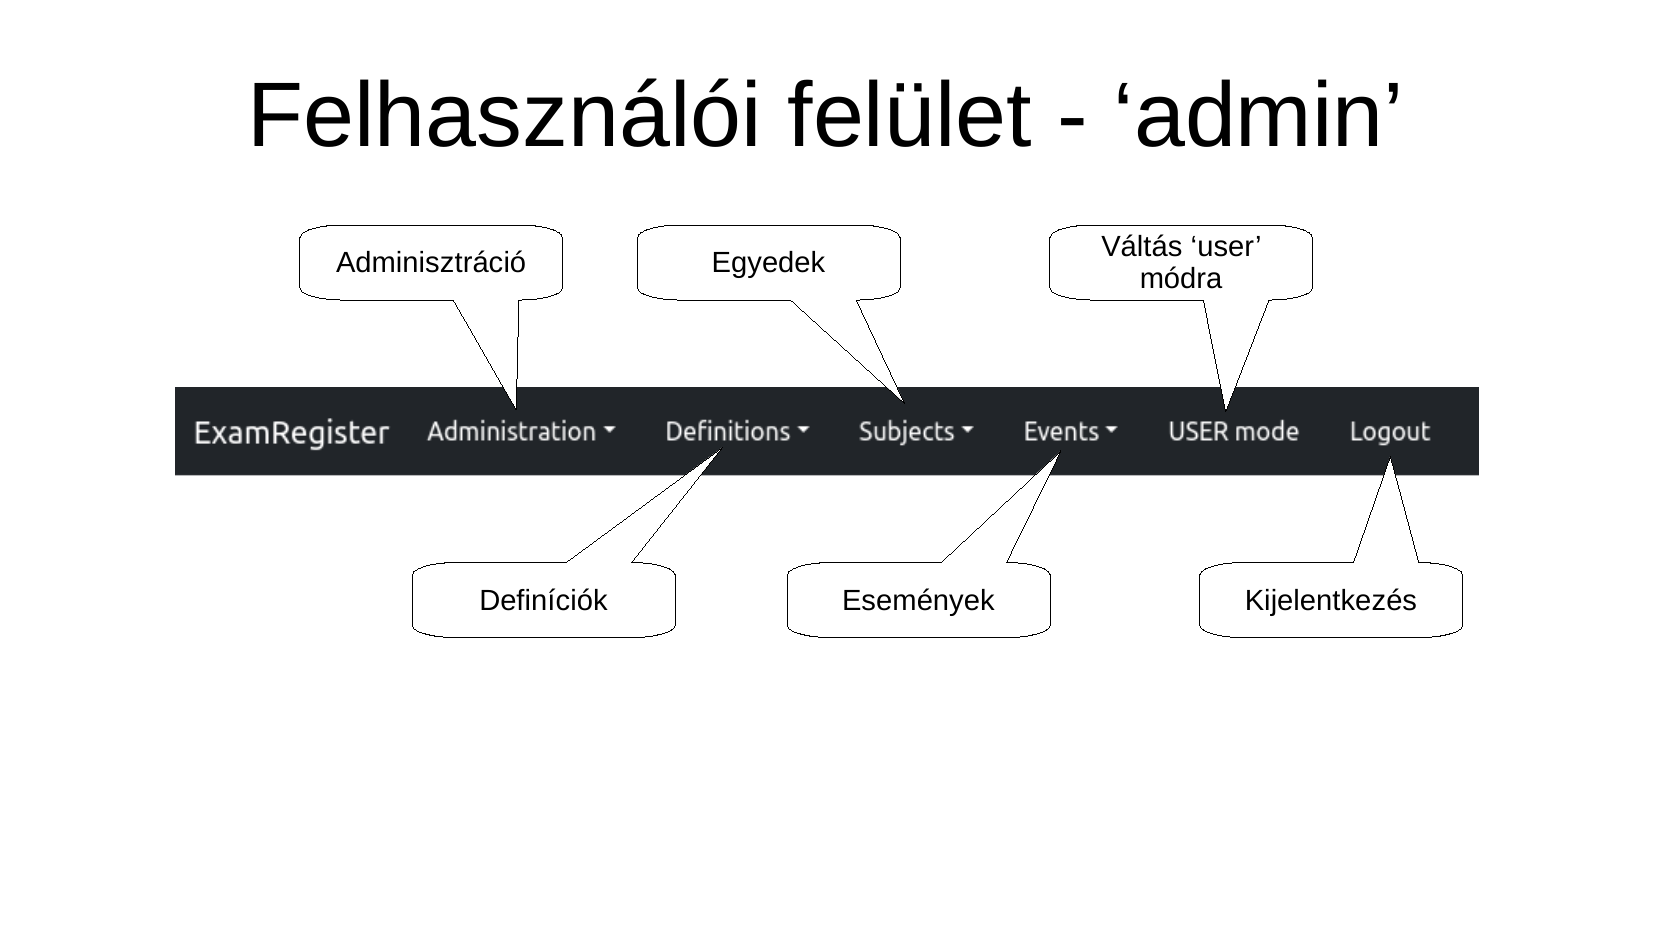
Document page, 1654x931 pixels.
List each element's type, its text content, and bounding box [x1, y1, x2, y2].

title Felhasználói felület - ‘admin’ [82, 37, 1571, 193]
text_box Definíciók [412, 447, 723, 638]
picture [175, 387, 1479, 485]
text_box Adminisztráció [299, 225, 563, 410]
text_box Kijelentkezés [1199, 456, 1463, 638]
text_box Események [787, 450, 1061, 638]
text_box Váltás ‘user’ módra [1049, 225, 1313, 412]
text_box Egyedek [637, 225, 905, 404]
